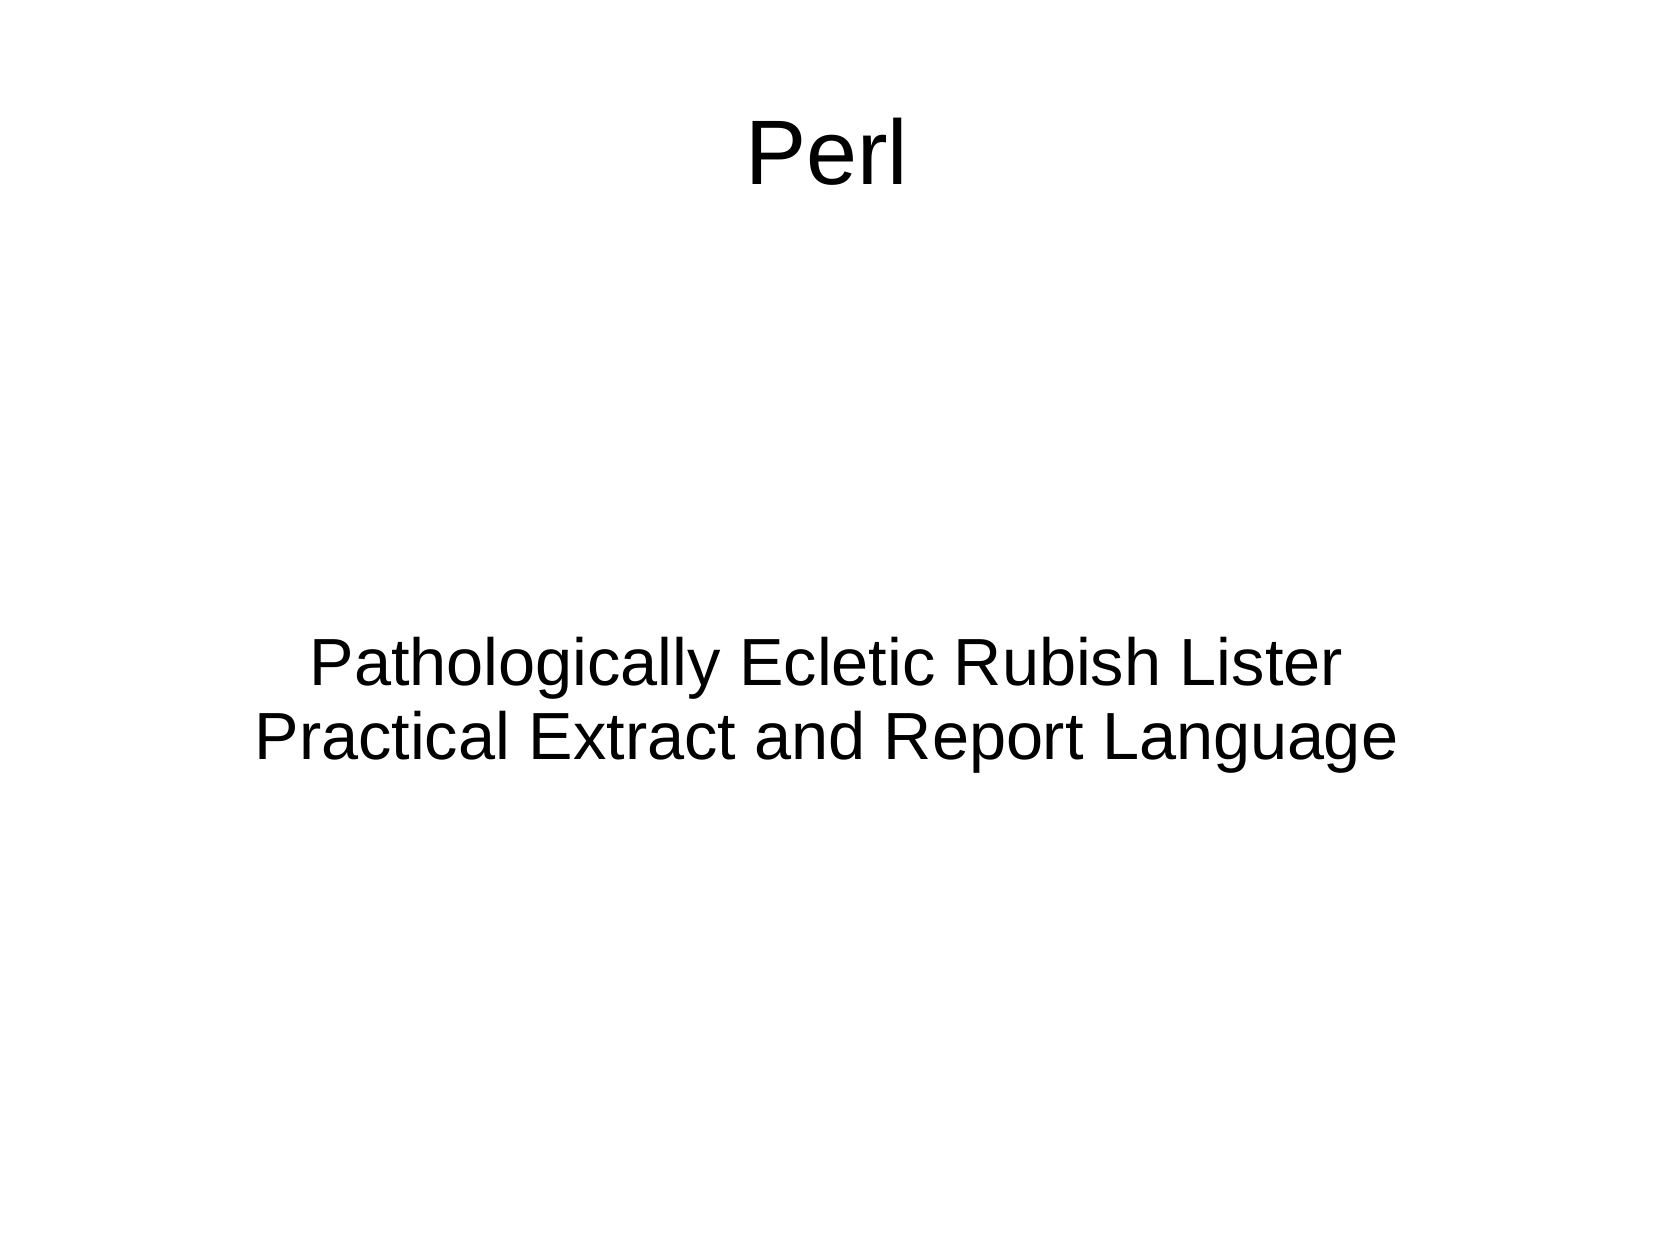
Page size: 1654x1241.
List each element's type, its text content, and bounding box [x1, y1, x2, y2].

title Perl [82, 56, 1571, 250]
subtitle Pathologically Ecletic Rubish Lister Practical Extract and Report Language [82, 297, 1571, 1102]
